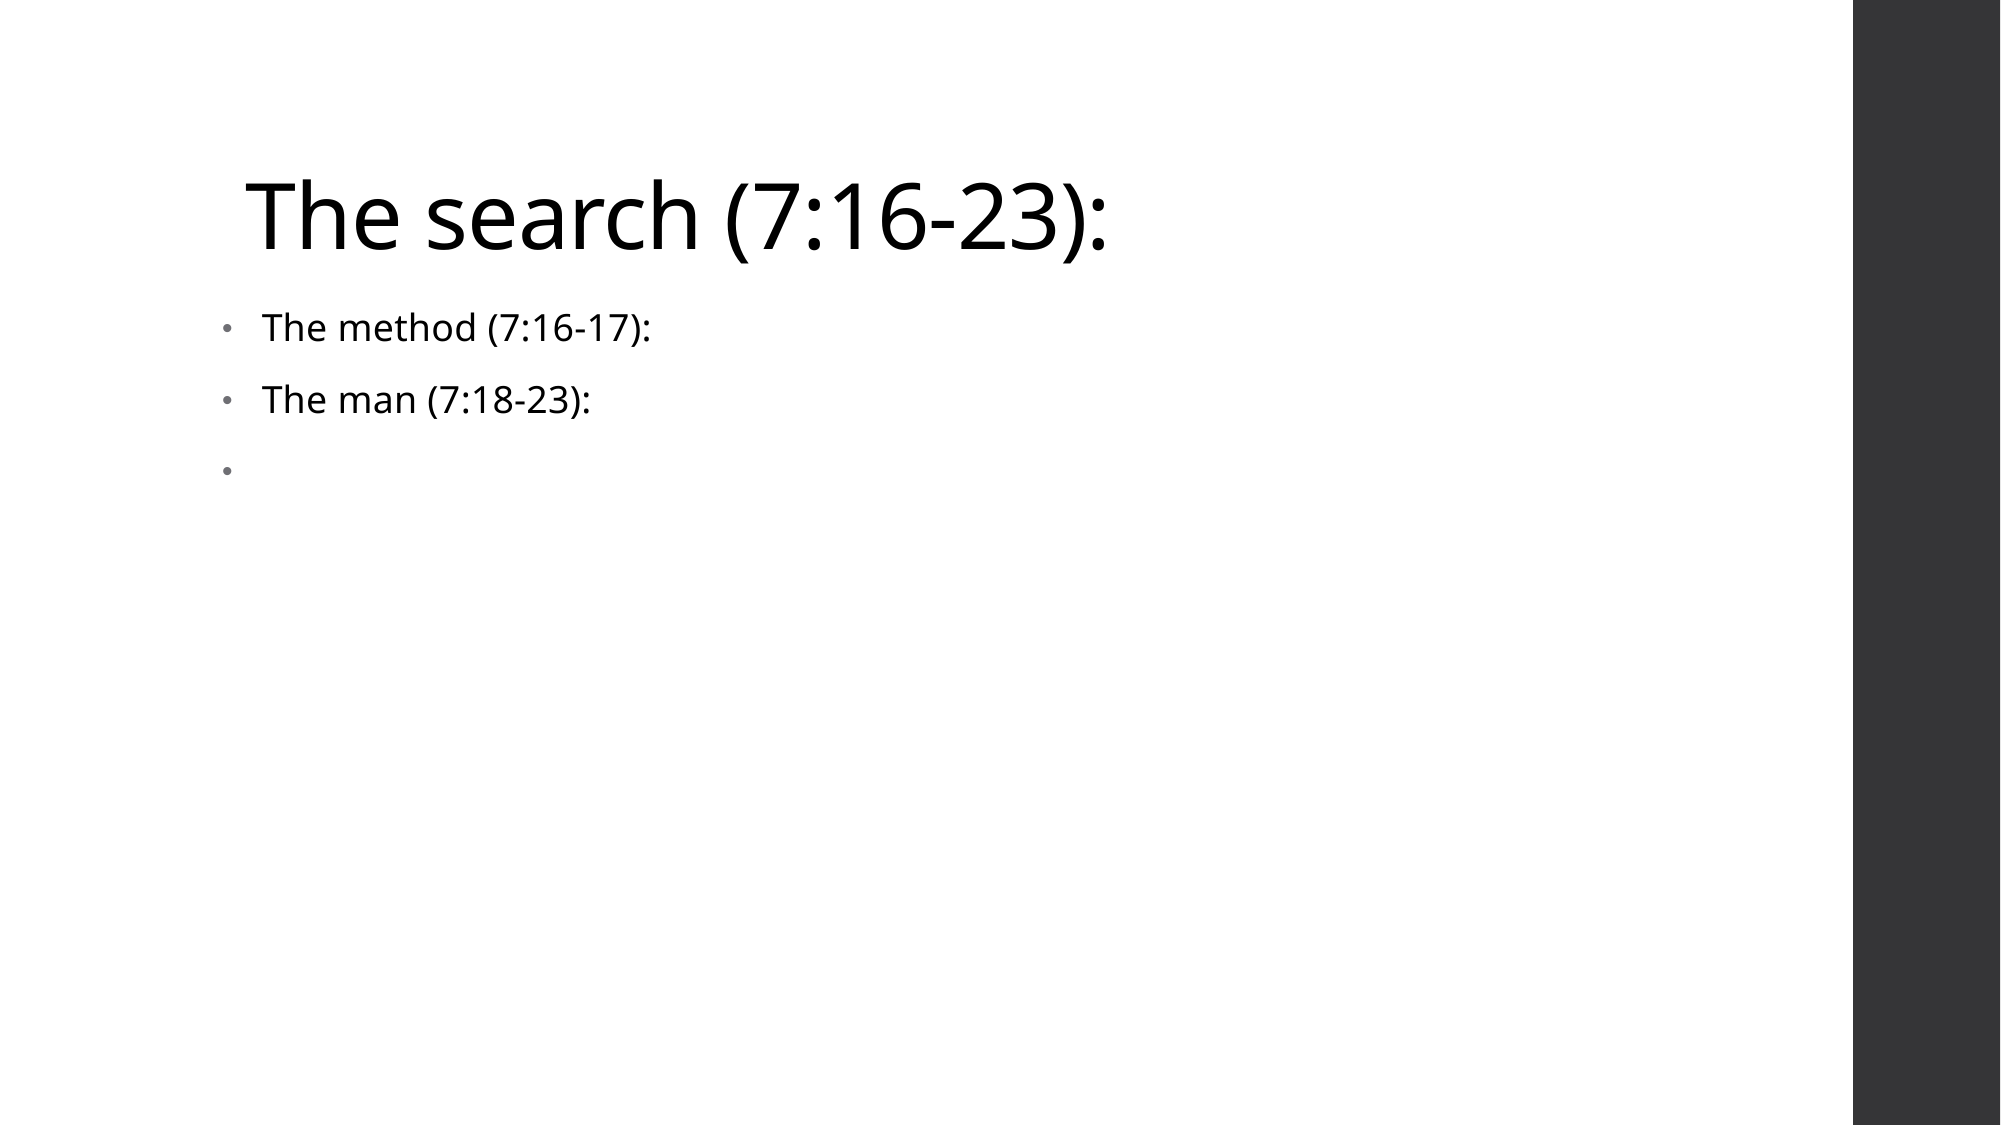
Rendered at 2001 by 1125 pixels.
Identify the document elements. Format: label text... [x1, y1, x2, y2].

title The search (7:16-23): [206, 60, 1797, 278]
list The method (7:16-17): The man (7:18-23): [206, 299, 1617, 1014]
